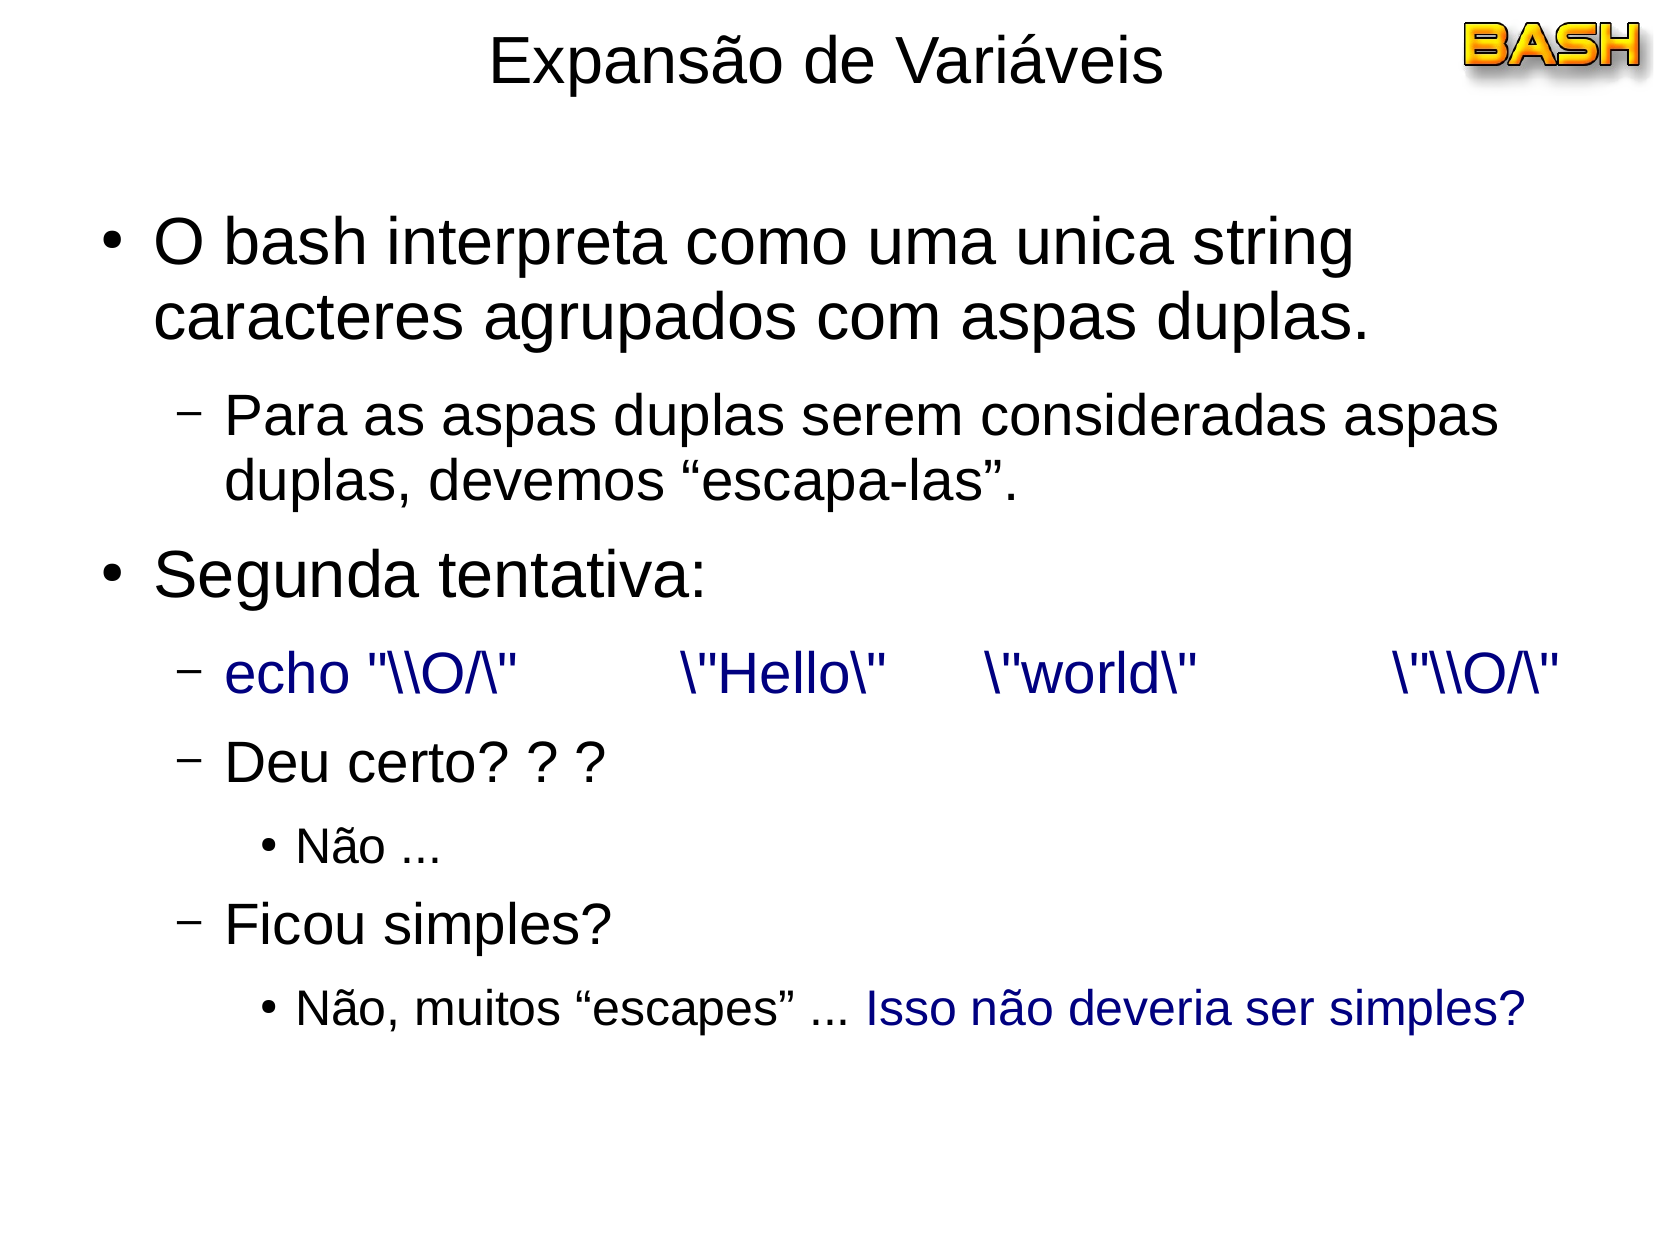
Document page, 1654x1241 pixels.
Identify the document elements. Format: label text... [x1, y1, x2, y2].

list O bash interpreta como uma unica string caracteres agrupados com aspas duplas. Para as aspas duplas serem consideradas aspas duplas, devemos “escapa-las”. Segunda tentativa: echo "\\O/\" \"Hello\" \"world\" \"\\O/\" Deu certo? ? ? Não ... Ficou simples? Não, muitos “escapes” ... Isso não deveria ser simples? [82, 203, 1571, 1037]
picture [1450, 0, 1654, 96]
title Expansão de Variáveis [82, 22, 1571, 98]
